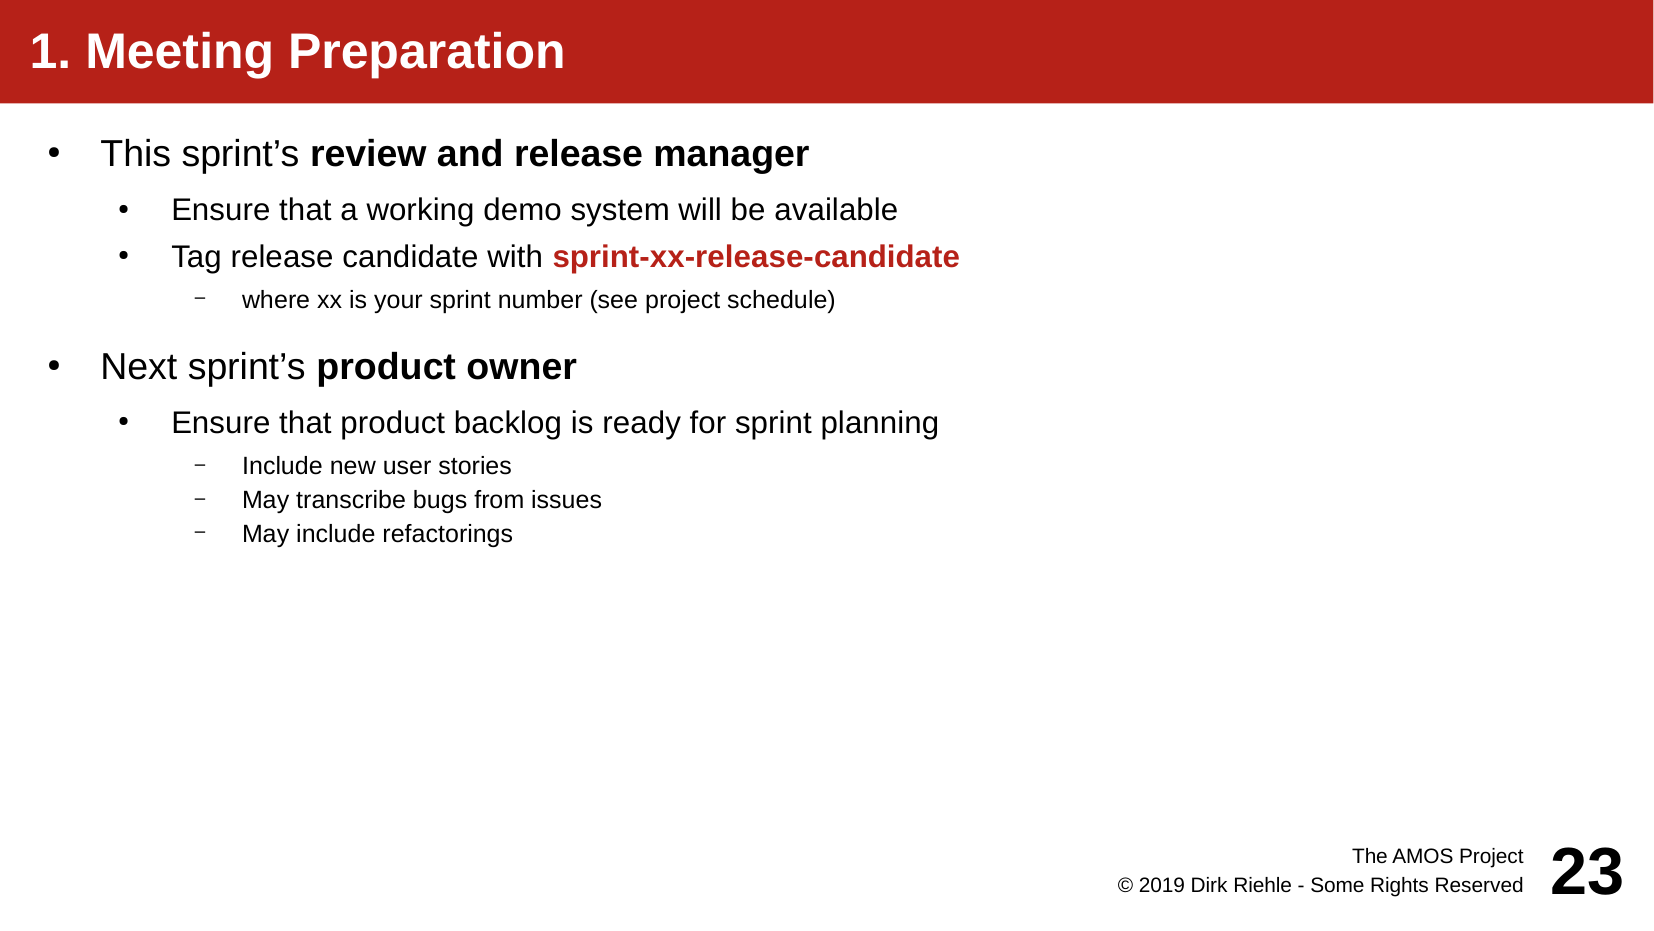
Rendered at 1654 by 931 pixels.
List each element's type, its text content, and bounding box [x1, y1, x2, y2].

list This sprint’s review and release manager Ensure that a working demo system will be available Tag release candidate with sprint-xx-release-candidate where xx is your sprint number (see project schedule) Next sprint’s product owner Ensure that product backlog is ready for sprint planning Include new user stories May transcribe bugs from issues May include refactorings [29, 132, 1625, 798]
title 1. Meeting Preparation [0, 0, 1654, 104]
